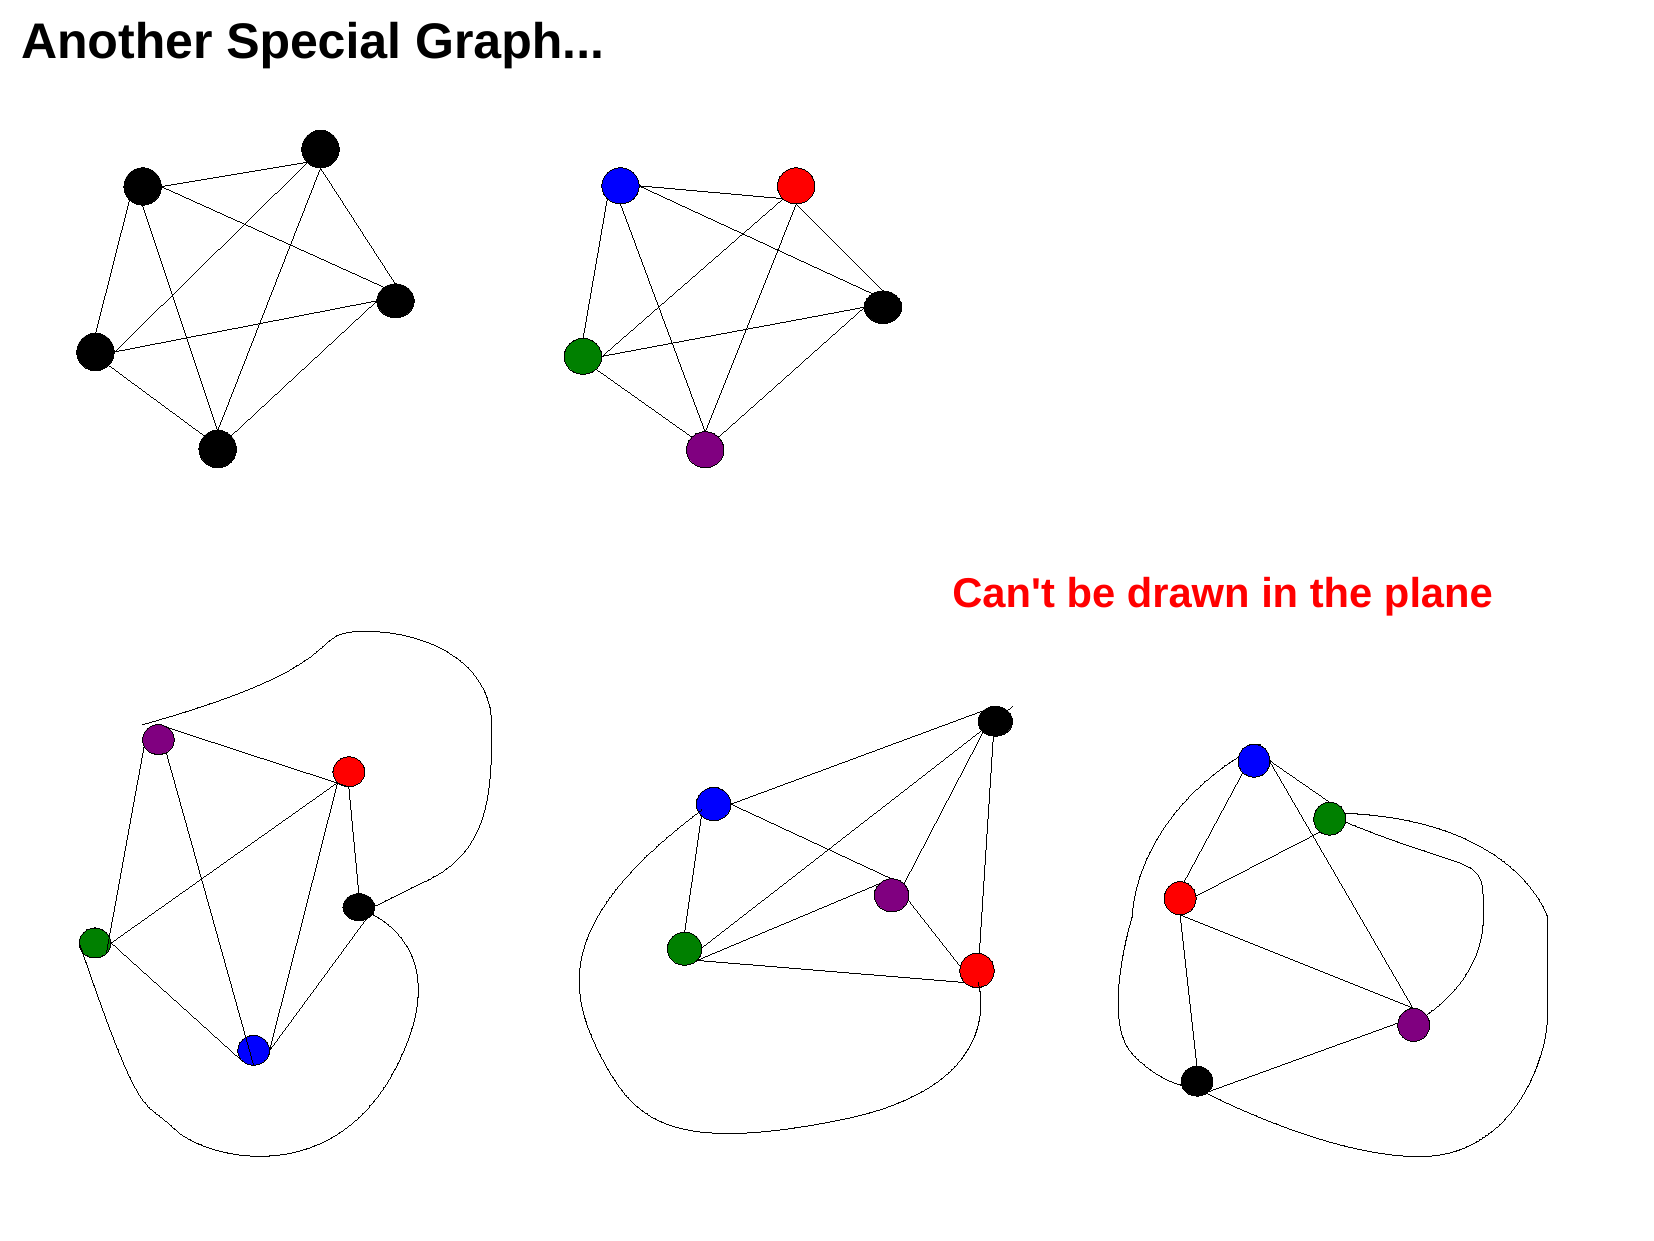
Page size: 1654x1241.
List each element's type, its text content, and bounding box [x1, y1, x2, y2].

text_box [1181, 1066, 1213, 1097]
text_box [142, 724, 175, 755]
text_box [667, 932, 702, 966]
text_box [342, 893, 375, 921]
text_box [777, 167, 815, 204]
text_box [332, 756, 365, 787]
text_box [696, 787, 731, 821]
text_box [601, 167, 640, 204]
text_box Another Special Graph... [6, 6, 757, 79]
text_box [301, 130, 340, 168]
text_box [376, 283, 415, 318]
text_box [564, 338, 602, 375]
text_box [864, 290, 902, 324]
text_box [1238, 744, 1271, 778]
text_box [1164, 881, 1197, 915]
text_box [686, 431, 724, 468]
text_box [76, 333, 115, 371]
text_box [79, 927, 111, 958]
text_box [978, 706, 1013, 737]
text_box [959, 953, 995, 988]
text_box [198, 430, 237, 468]
text_box [1313, 802, 1346, 836]
text_box [123, 167, 162, 206]
text_box Can't be drawn in the plane [937, 562, 1538, 625]
text_box [1397, 1008, 1430, 1042]
text_box [237, 1035, 270, 1066]
text_box [874, 878, 909, 912]
